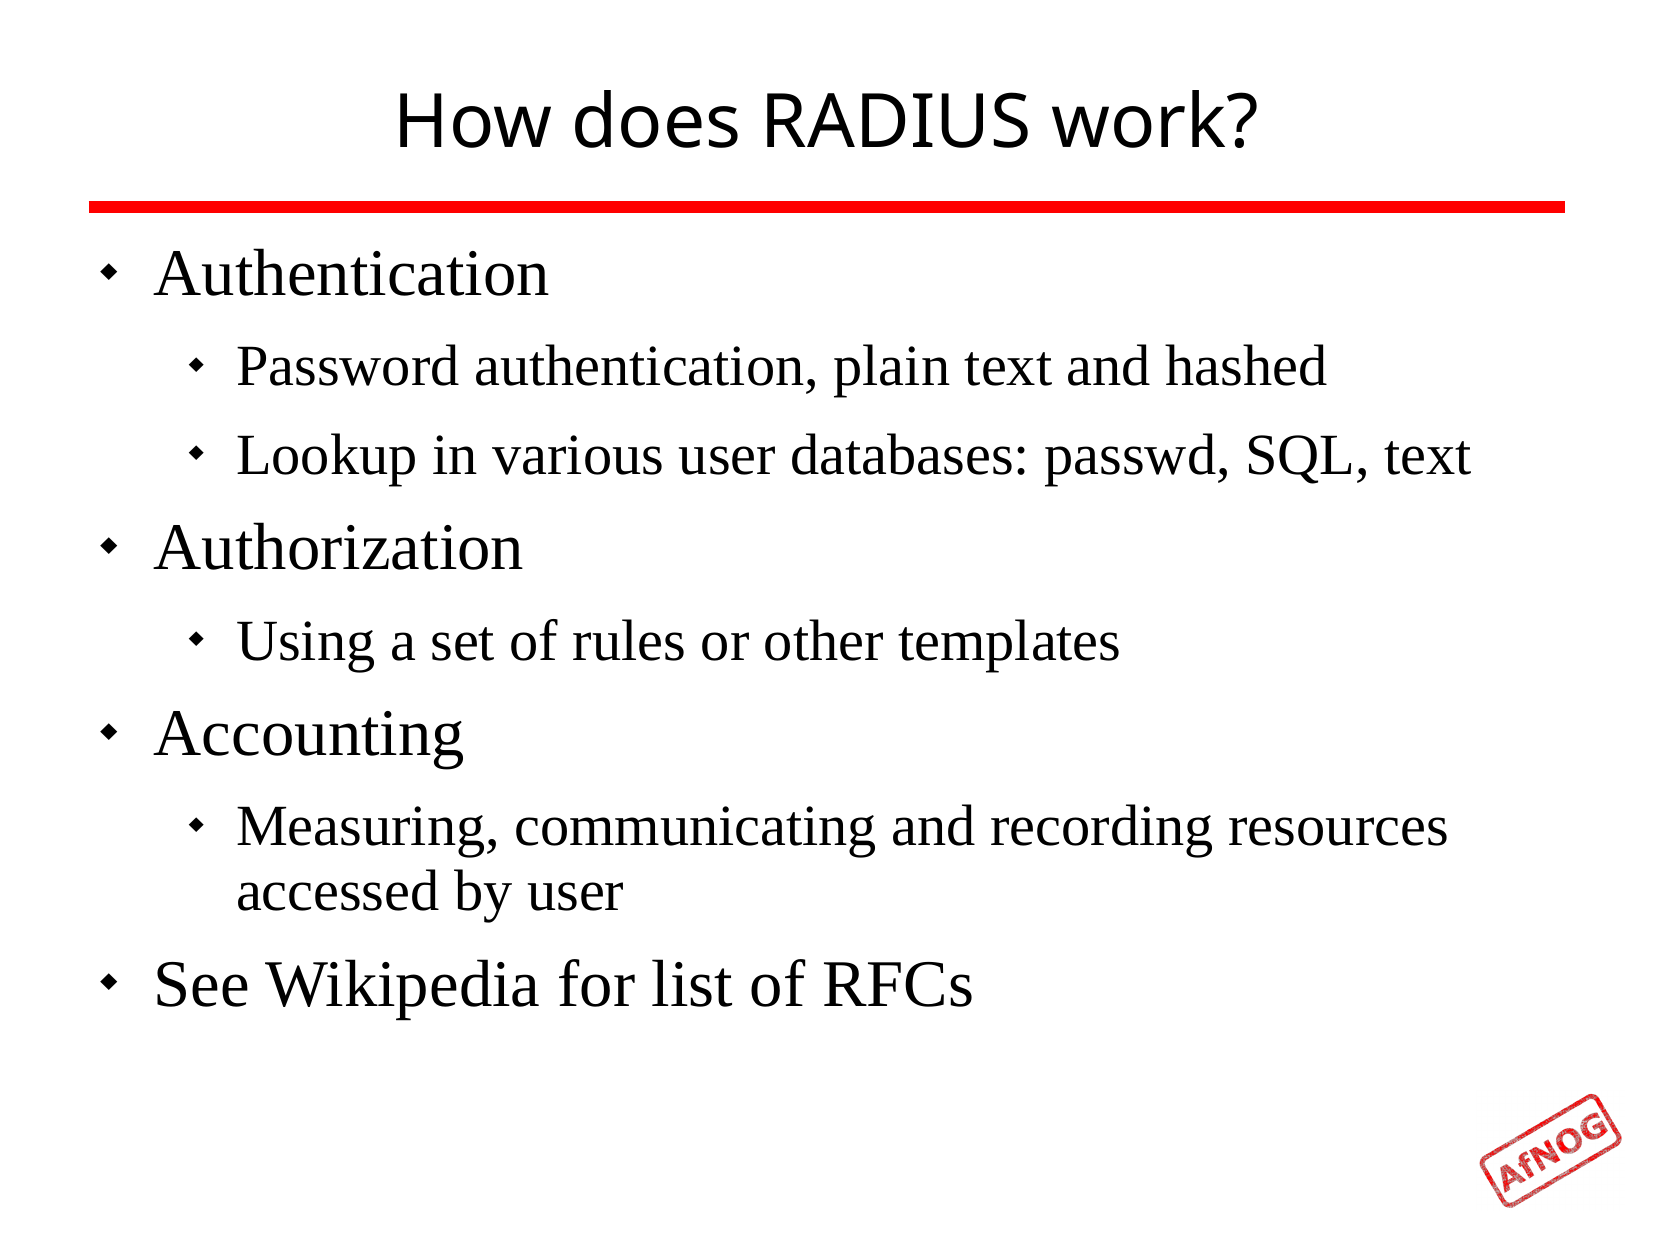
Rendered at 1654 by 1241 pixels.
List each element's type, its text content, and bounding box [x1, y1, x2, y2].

list Authentication Password authentication, plain text and hashed Lookup in various user databases: passwd, SQL, text Authorization Using a set of rules or other templates Accounting Measuring, communicating and recording resources accessed by user See Wikipedia for list of RFCs [82, 236, 1571, 1123]
picture [1476, 1090, 1625, 1211]
title How does RADIUS work? [82, 74, 1571, 162]
